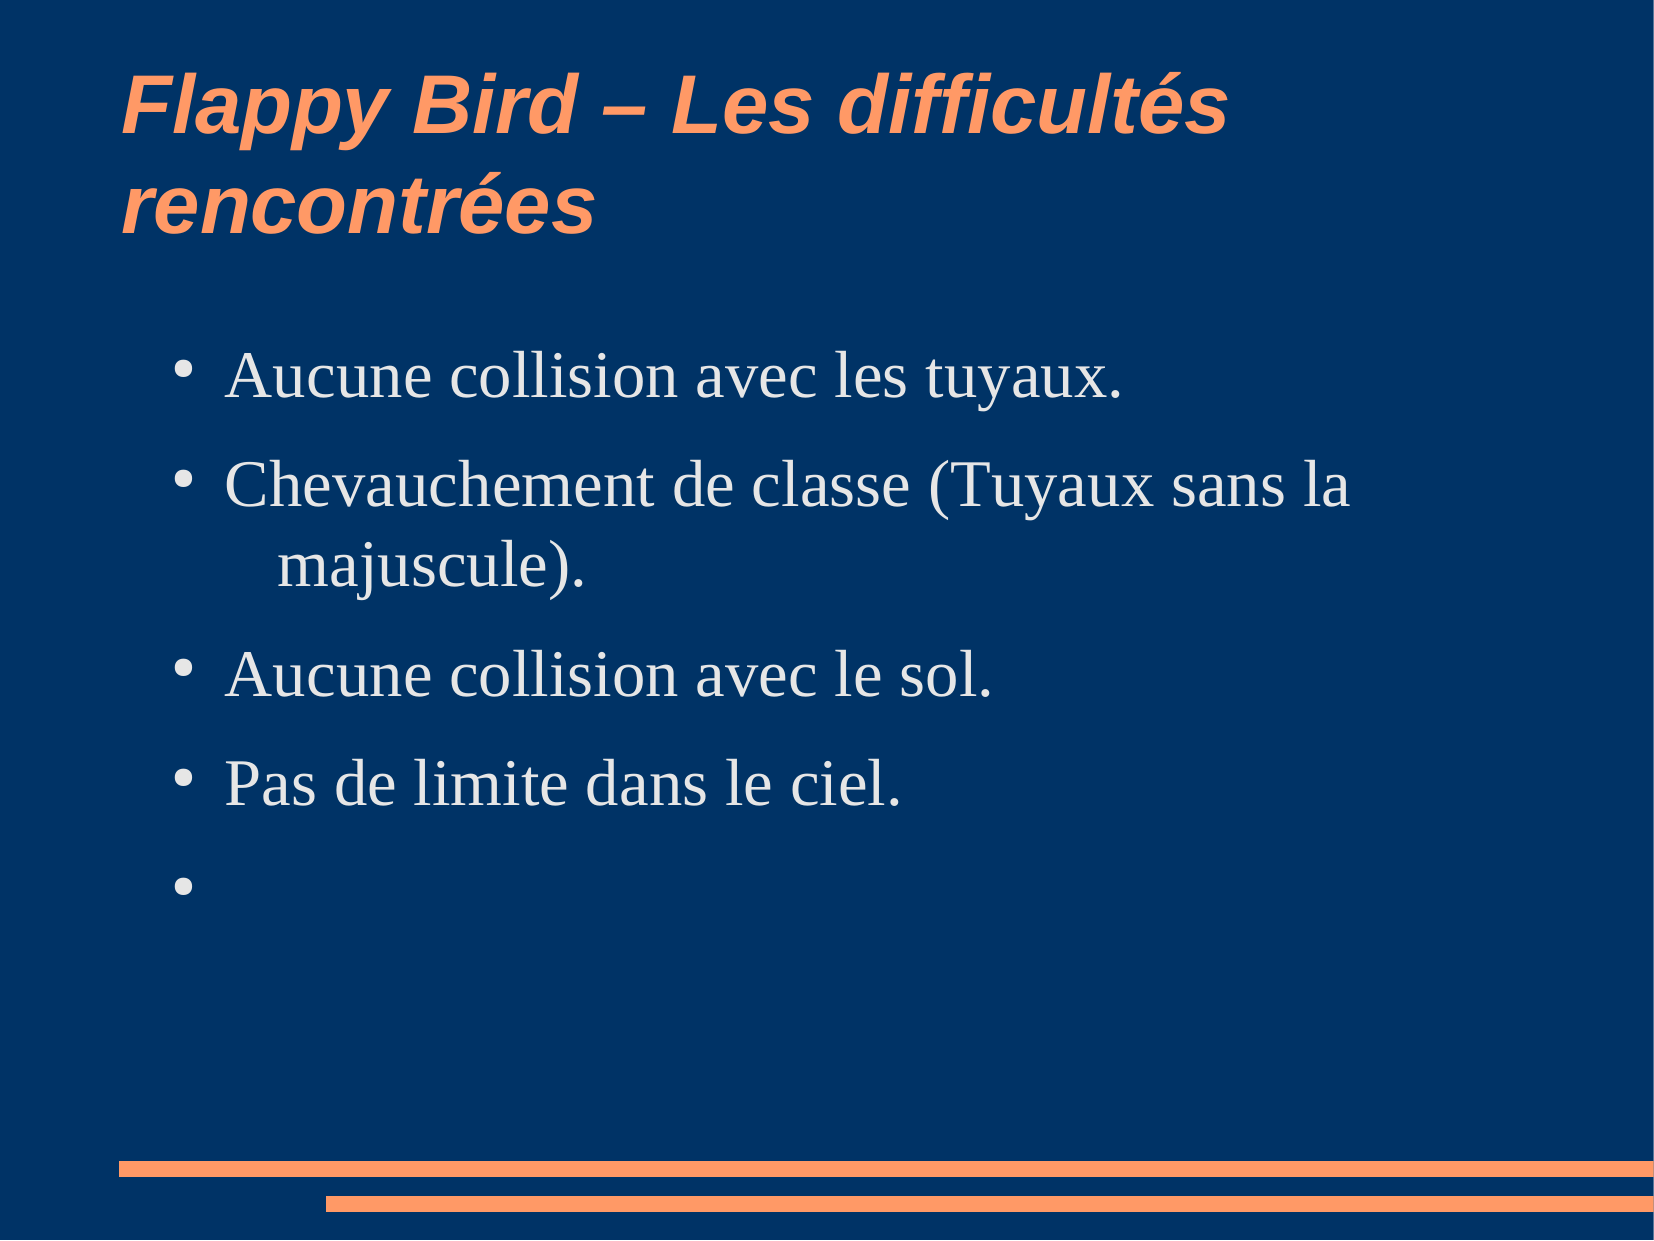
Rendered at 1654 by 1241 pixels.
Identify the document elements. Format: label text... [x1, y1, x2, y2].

text_box Aucune collision avec les tuyaux. Chevauchement de classe (Tuyaux sans la majuscule). Aucune collision avec le sol. Pas de limite dans le ciel. [136, 330, 1576, 934]
text_box Flappy Bird – Les difficultés rencontrées [121, 46, 1534, 254]
